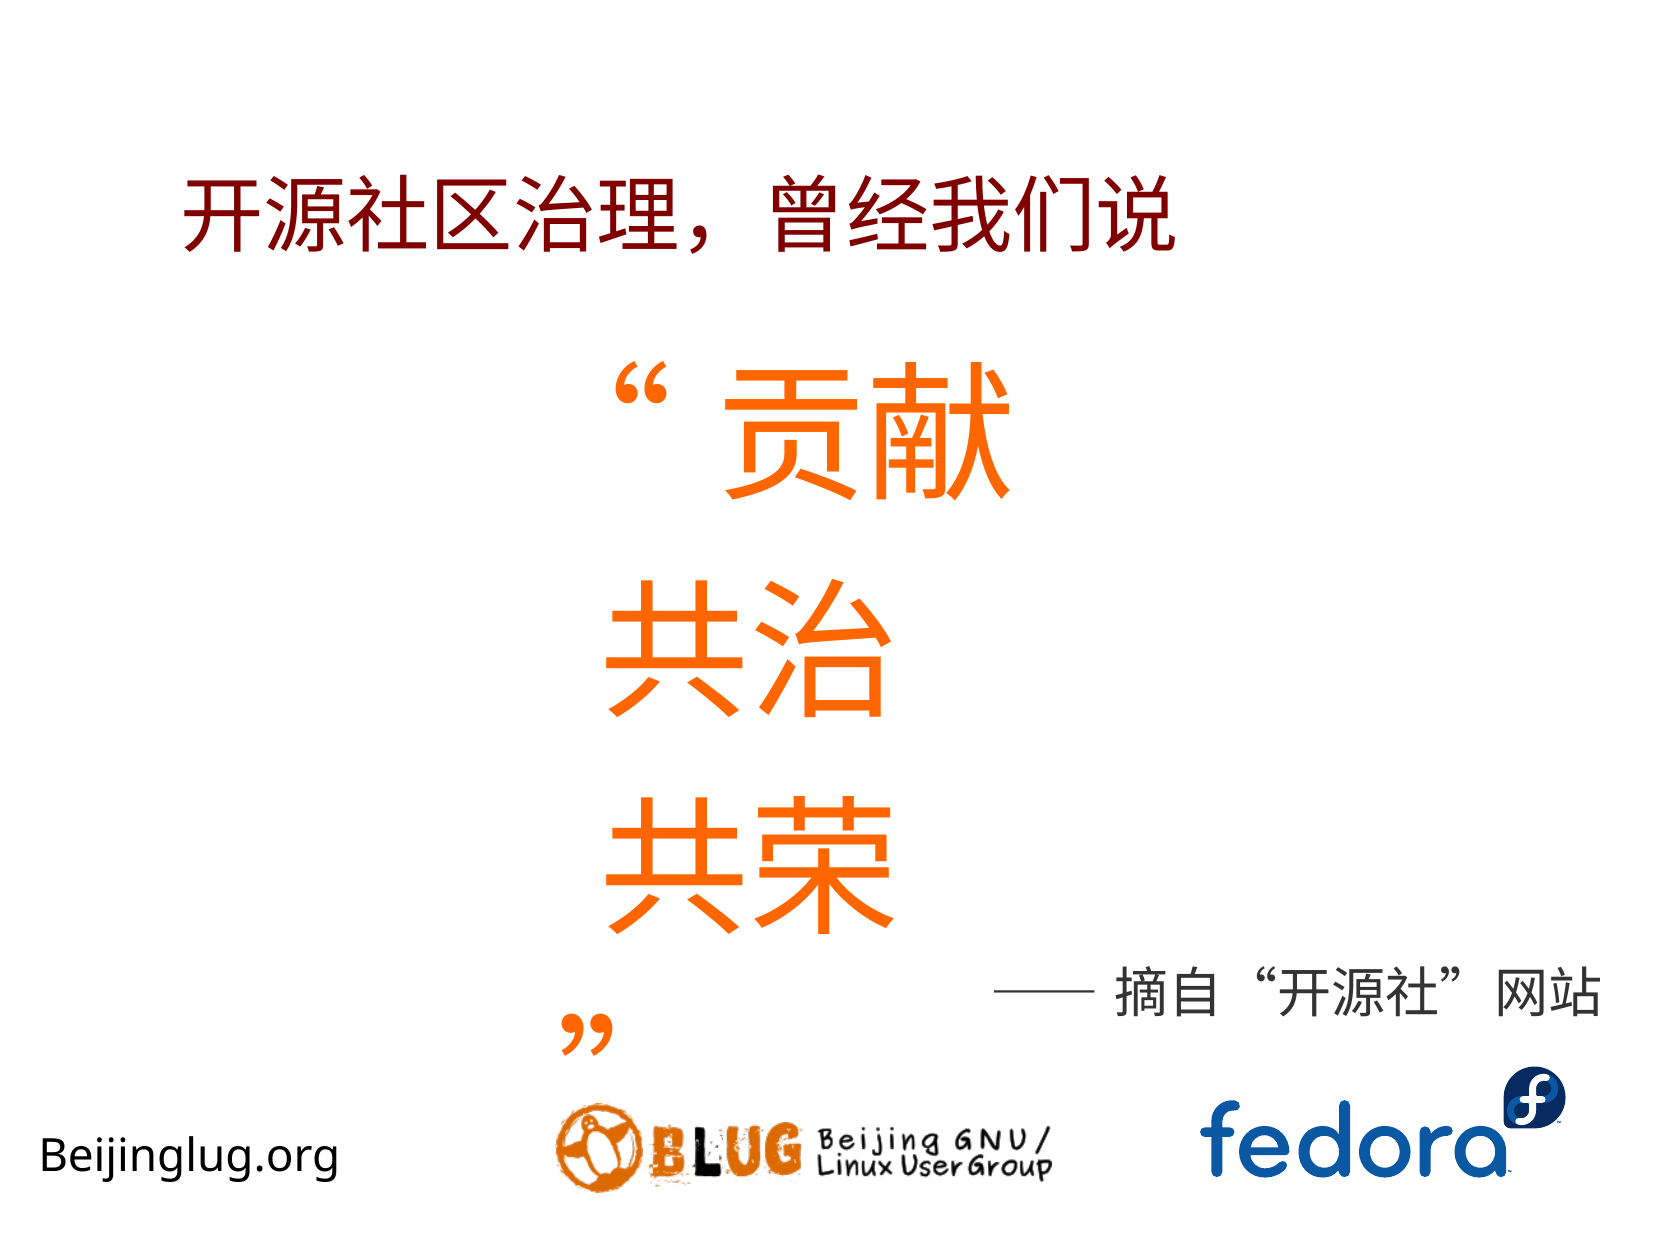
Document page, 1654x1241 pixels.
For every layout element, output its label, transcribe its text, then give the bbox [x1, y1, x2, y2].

text_box 开源社区治理，曾经我们说 [165, 141, 1194, 266]
text_box ——摘自“开源社”网站 [975, 941, 1548, 1028]
picture [555, 1103, 1052, 1193]
text_box “贡献 共治 共荣 ” [507, 307, 1040, 936]
